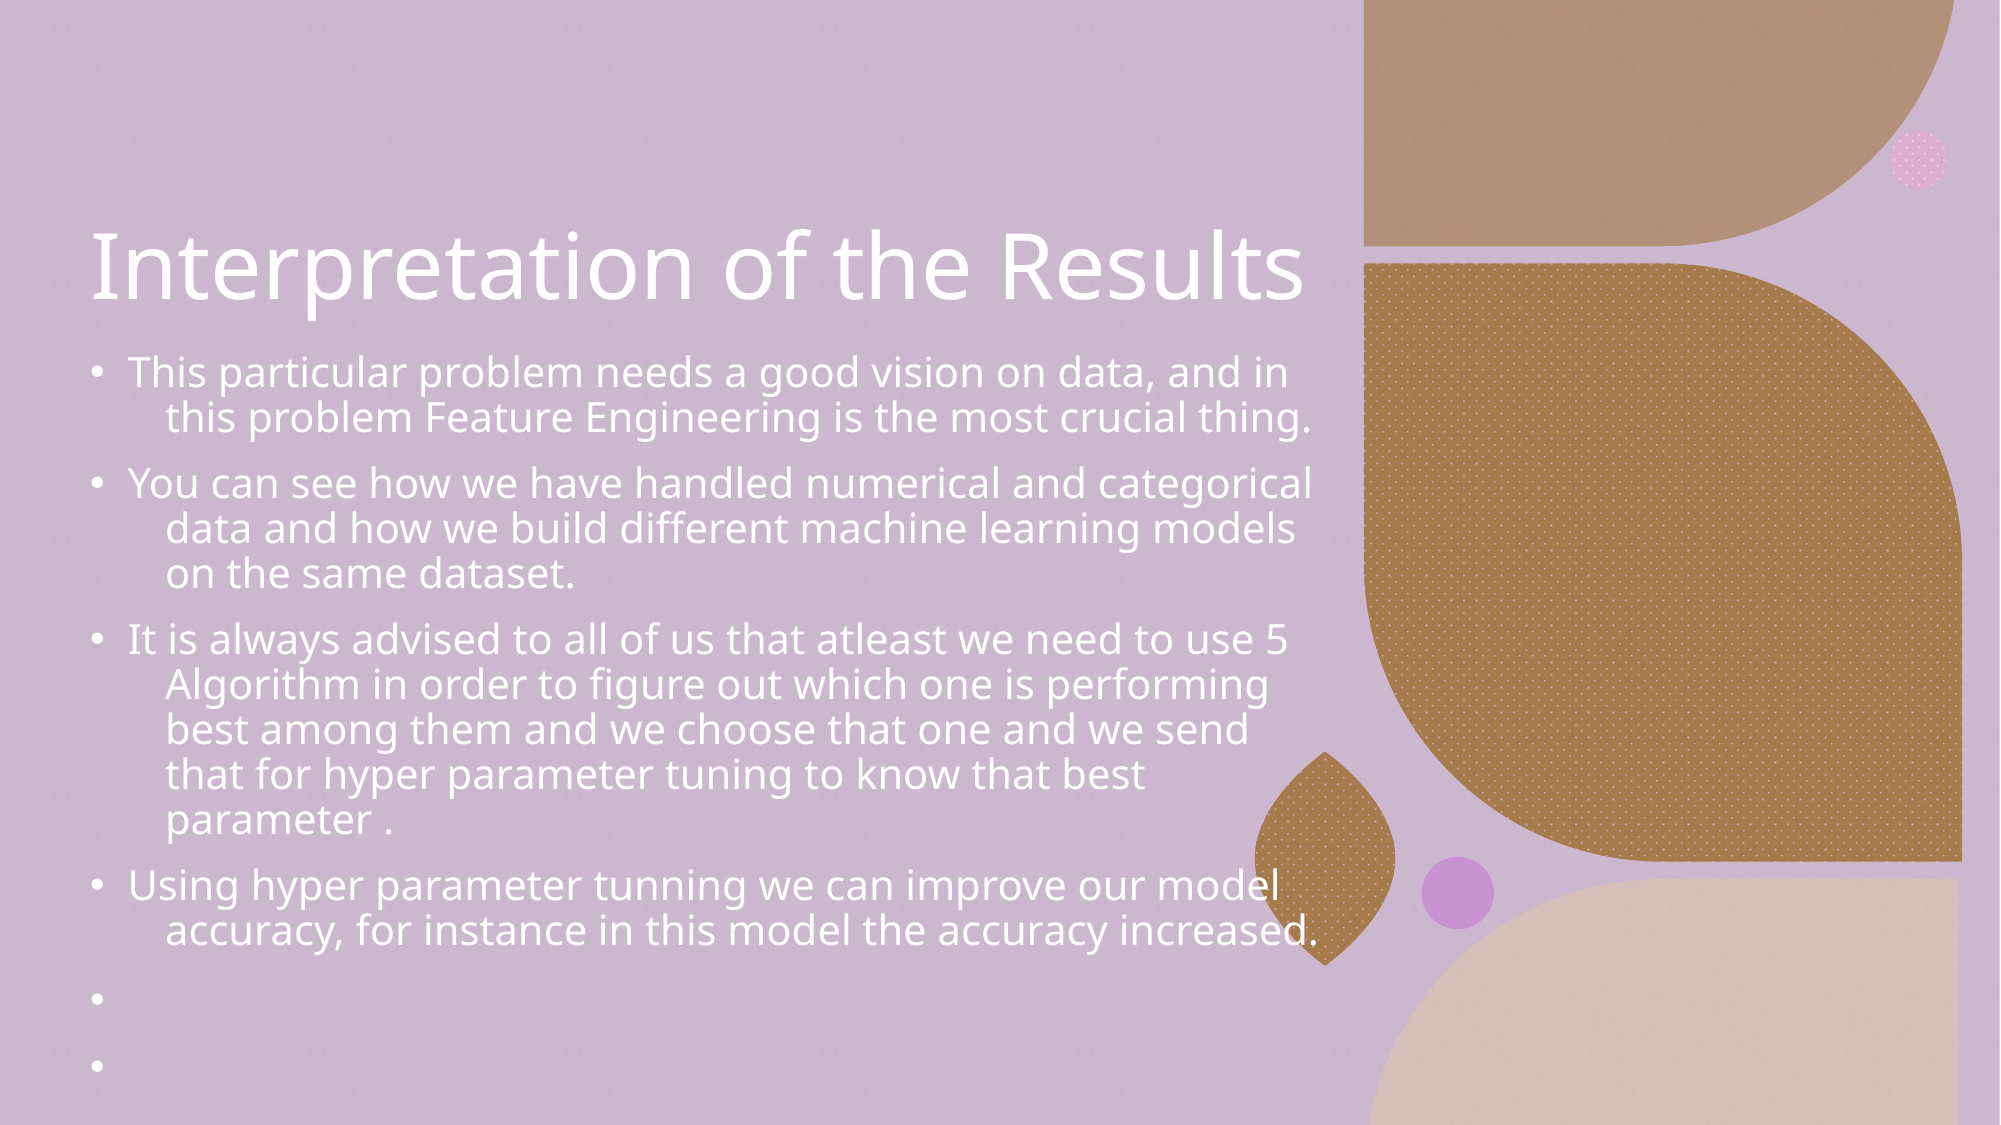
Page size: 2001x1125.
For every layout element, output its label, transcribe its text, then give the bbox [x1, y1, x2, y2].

text_box [0, 0, 2000, 1125]
list This particular problem needs a good vision on data, and in this problem Feature Engineering is the most crucial thing. You can see how we have handled numerical and categorical data and how we build different machine learning models on the same dataset. It is always advised to all of us that atleast we need to use 5 Algorithm in order to figure out which one is performing best among them and we choose that one and we send that for hyper parameter tuning to know that best parameter . Using hyper parameter tunning we can improve our model accuracy, for instance in this model the accuracy increased. [75, 343, 1336, 1014]
title Interpretation of the Results [75, 109, 1336, 328]
